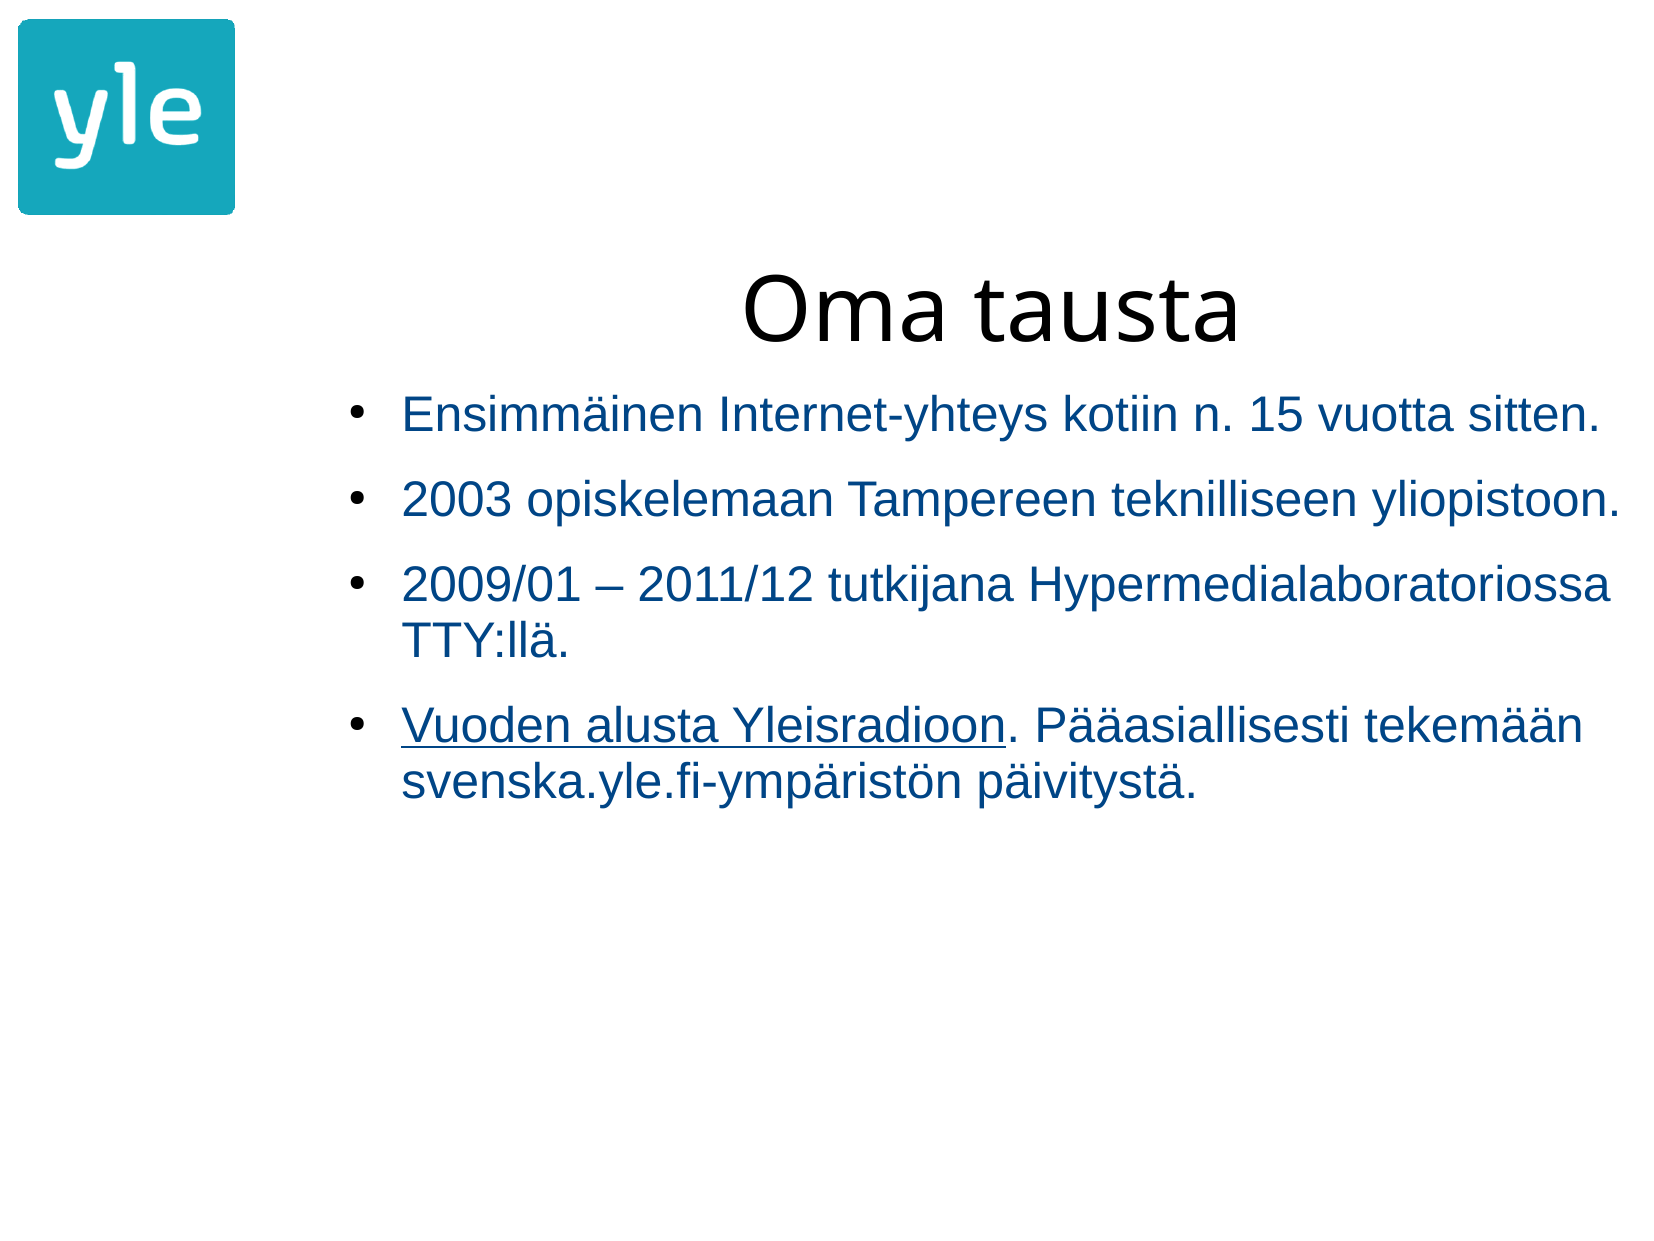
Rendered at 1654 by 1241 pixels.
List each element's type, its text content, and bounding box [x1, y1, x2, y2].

title Oma tausta [330, 254, 1654, 357]
list Ensimmäinen Internet-yhteys kotiin n. 15 vuotta sitten. 2003 opiskelemaan Tampereen teknilliseen yliopistoon. 2009/01 – 2011/12 tutkijana Hypermedialaboratoriossa TTY:llä. Vuoden alusta Yleisradioon. Pääasiallisesti tekemään svenska.yle.fi-ympäristön päivitystä. [330, 385, 1626, 1117]
picture [18, 19, 235, 215]
